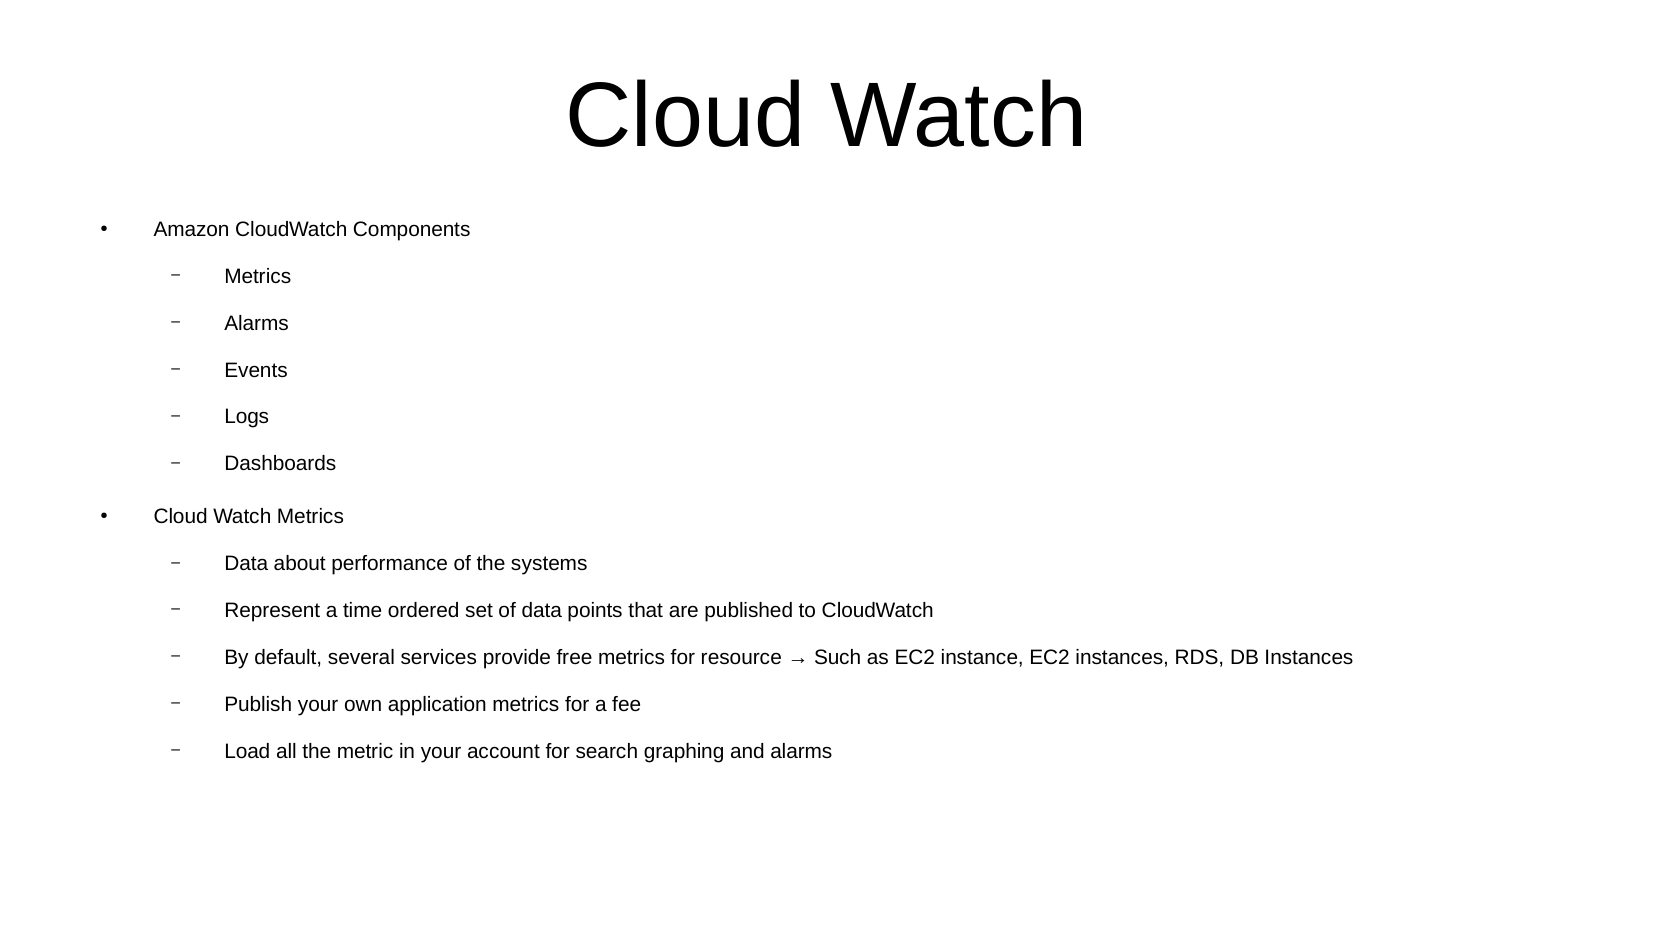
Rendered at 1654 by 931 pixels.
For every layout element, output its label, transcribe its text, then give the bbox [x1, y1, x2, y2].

title Cloud Watch [82, 37, 1571, 193]
list Amazon CloudWatch Components Metrics Alarms Events Logs Dashboards Cloud Watch Metrics Data about performance of the systems Represent a time ordered set of data points that are published to CloudWatch By default, several services provide free metrics for resource → Such as EC2 instance, EC2 instances, RDS, DB Instances Publish your own application metrics for a fee Load all the metric in your account for search graphing and alarms [82, 217, 1606, 901]
